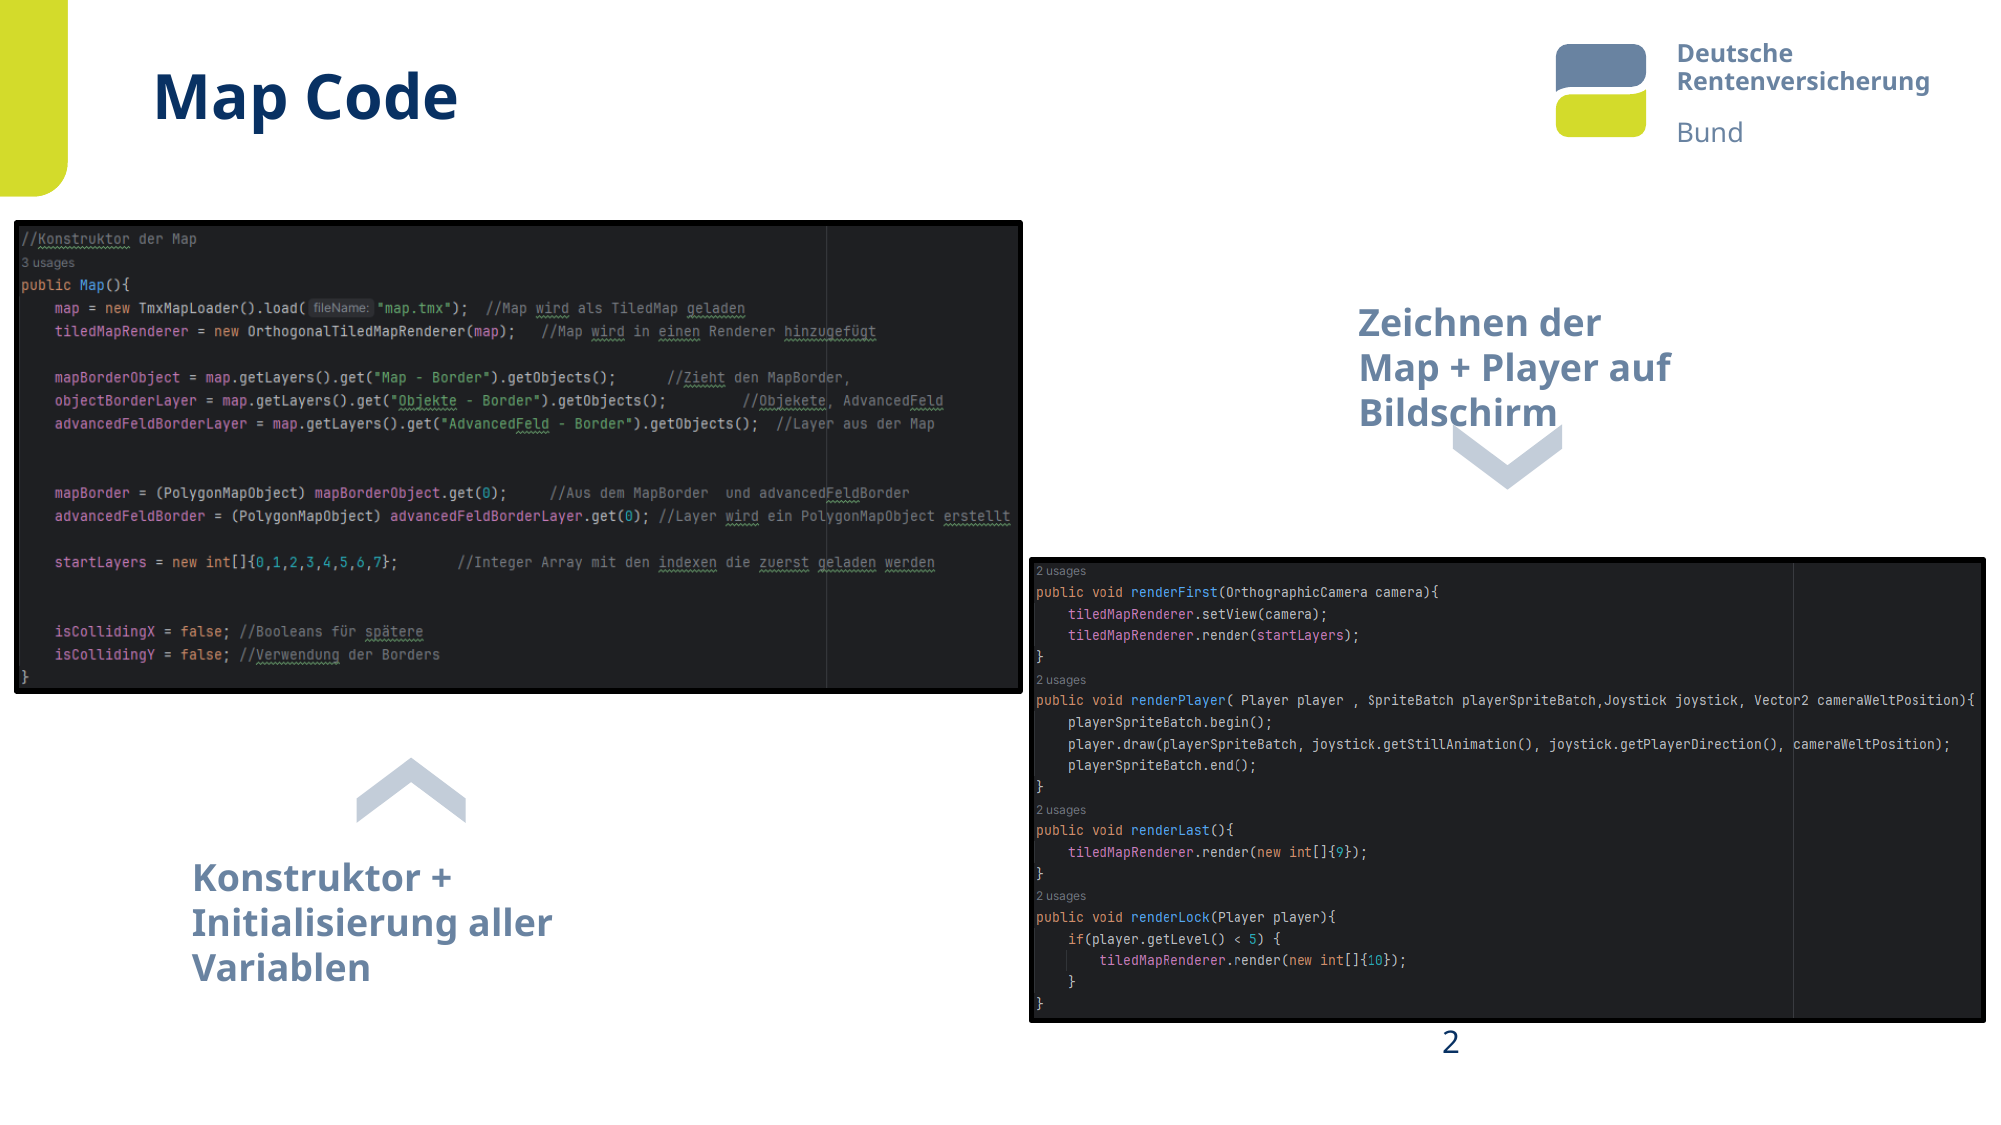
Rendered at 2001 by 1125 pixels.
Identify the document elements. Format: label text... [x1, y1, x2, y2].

text_box [1452, 424, 1563, 490]
text_box Konstruktor + Initialisierung aller Variablen [176, 846, 646, 953]
text_box 1 [1427, 1023, 1928, 1073]
text_box [356, 757, 466, 823]
text_box Zeichnen der Map + Player auf Bildschirm [1343, 291, 1708, 398]
picture [18, 225, 1018, 689]
picture [1033, 562, 1982, 1019]
text_box [0, 0, 68, 197]
title Map Code [137, 49, 1428, 226]
